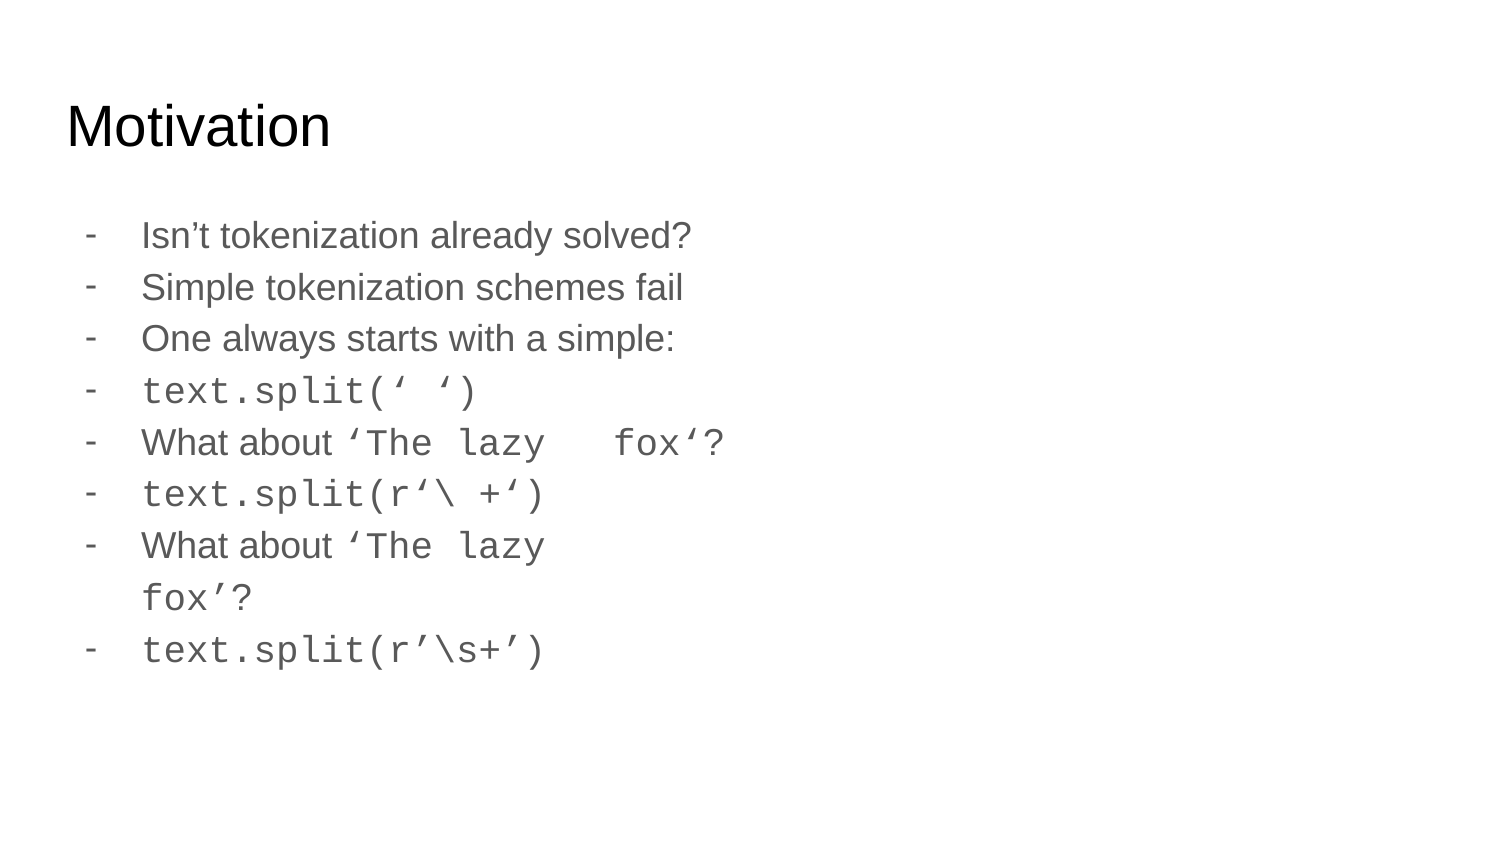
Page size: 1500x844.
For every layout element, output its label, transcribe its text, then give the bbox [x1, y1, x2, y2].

title Motivation [51, 72, 1449, 167]
list Isn’t tokenization already solved? Simple tokenization schemes fail One always starts with a simple: text.split(‘ ‘) What about ‘The lazy fox‘? text.split(r‘\ +‘) What about ‘The lazy fox’? text.split(r’\s+’) [51, 189, 1449, 750]
